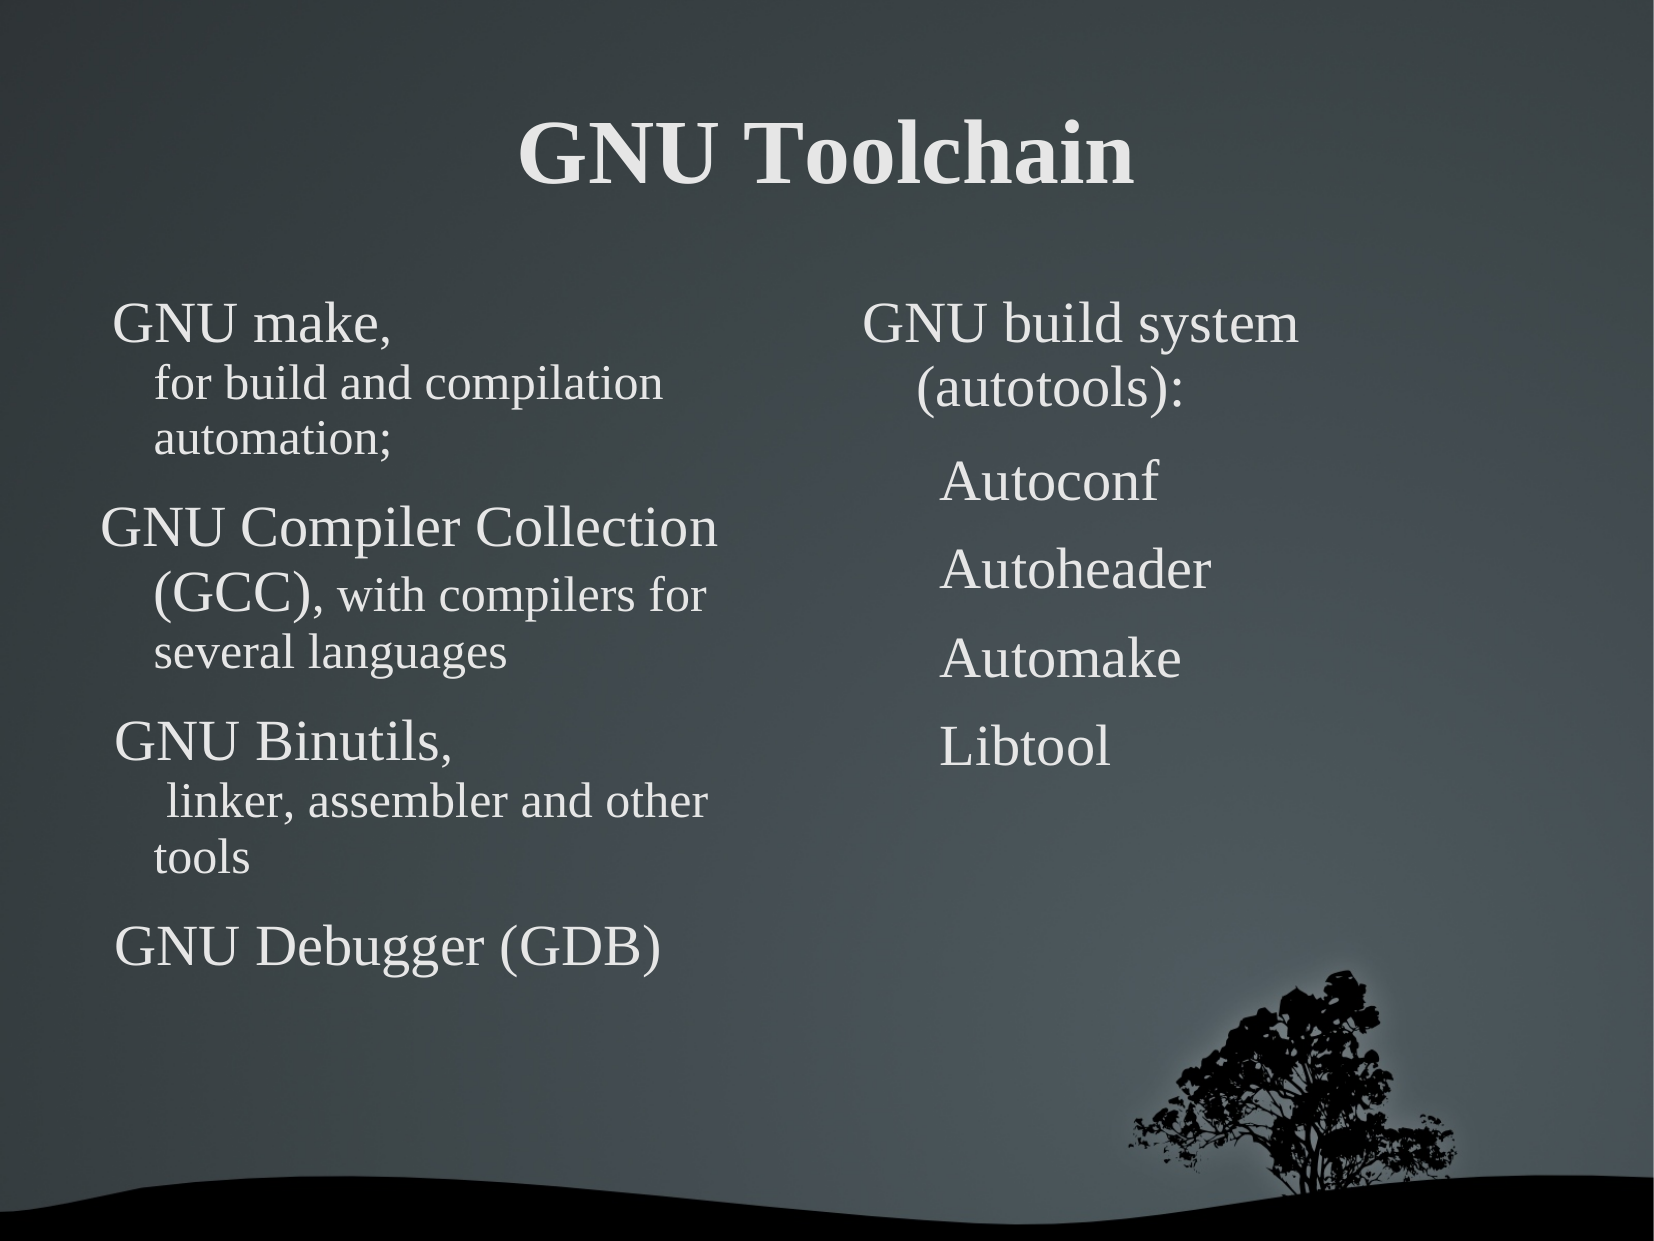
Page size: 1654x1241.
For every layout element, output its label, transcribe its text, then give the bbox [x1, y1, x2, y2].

picture [0, 0, 1654, 1241]
title GNU Toolchain [82, 49, 1571, 257]
list GNU build system (autotools): Autoconf Autoheader Automake Libtool [845, 290, 1572, 1094]
list GNU make, for build and compilation automation; GNU Compiler Collection (GCC), with compilers for several languages GNU Binutils, linker, assembler and other tools GNU Debugger (GDB) [82, 290, 809, 1128]
